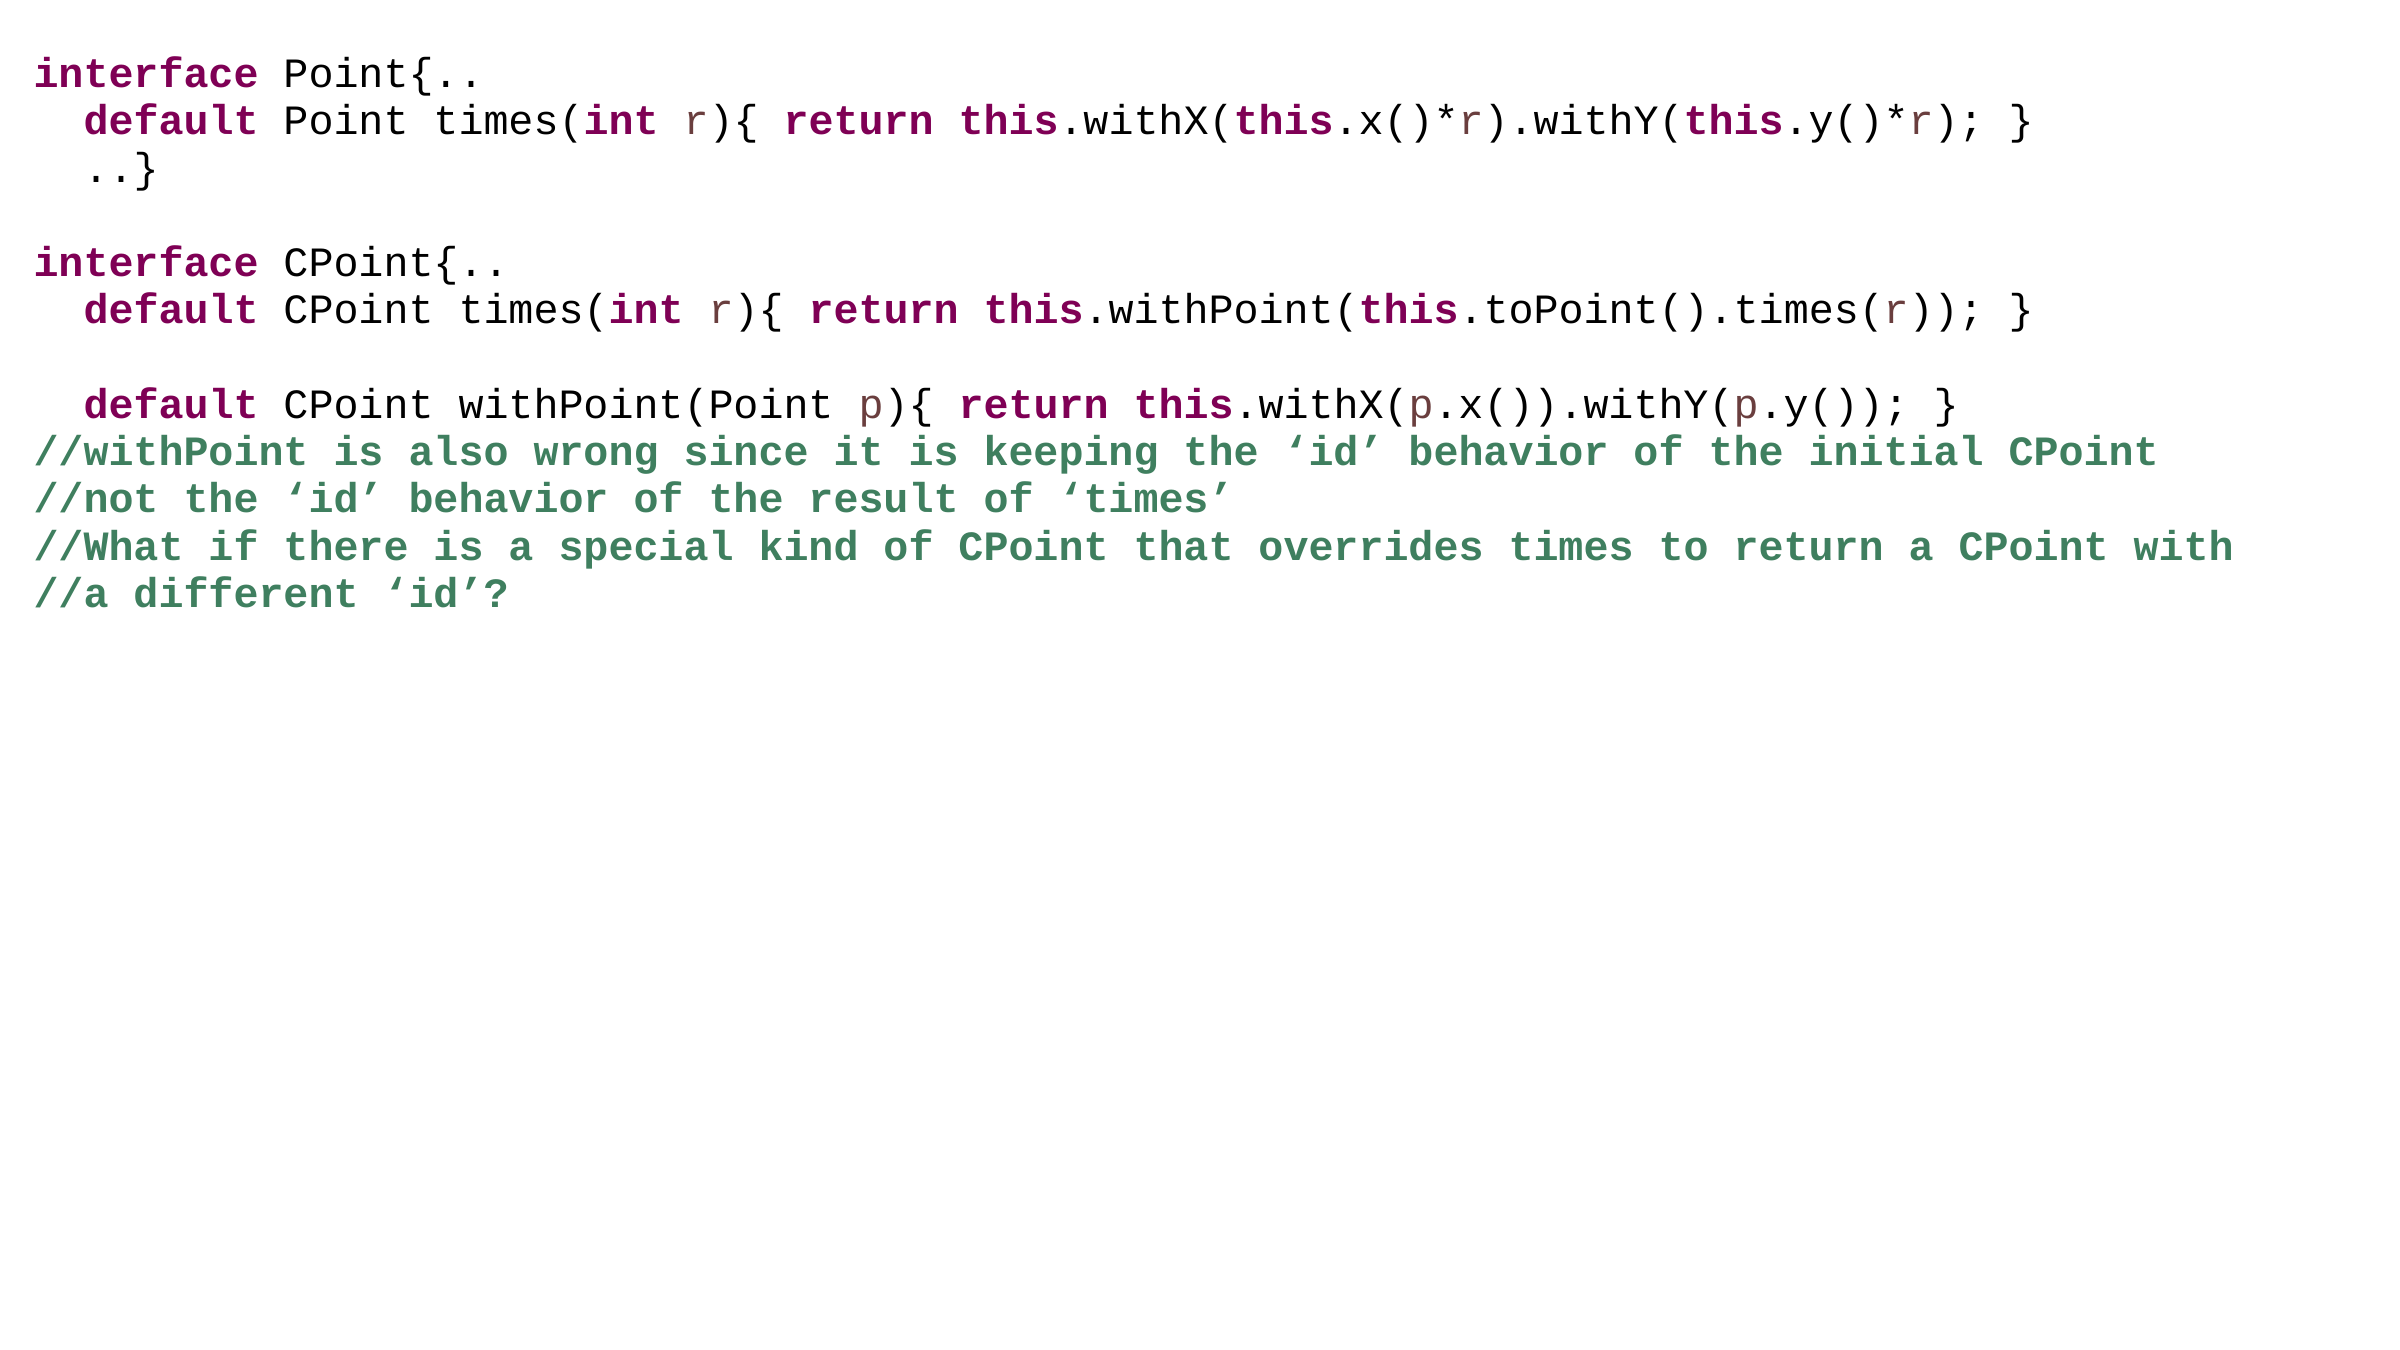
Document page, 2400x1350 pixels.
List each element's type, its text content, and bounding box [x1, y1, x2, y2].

text_box interface Point{.. default Point times(int r){ return this.withX(this.x()*r).withY(this.y()*r); } ..} interface CPoint{.. default CPoint times(int r){ return this.withPoint(this.toPoint().times(r)); } default CPoint withPoint(Point p){ return this.withX(p.x()).withY(p.y()); } //withPoint is also wrong since it is keeping the ‘id’ behavior of the initial CPoint //not the ‘id’ behavior of the result of ‘times’ //What if there is a special kind of CPoint that overrides times to return a CPoint with //a different ‘id’? [18, 45, 2359, 1350]
